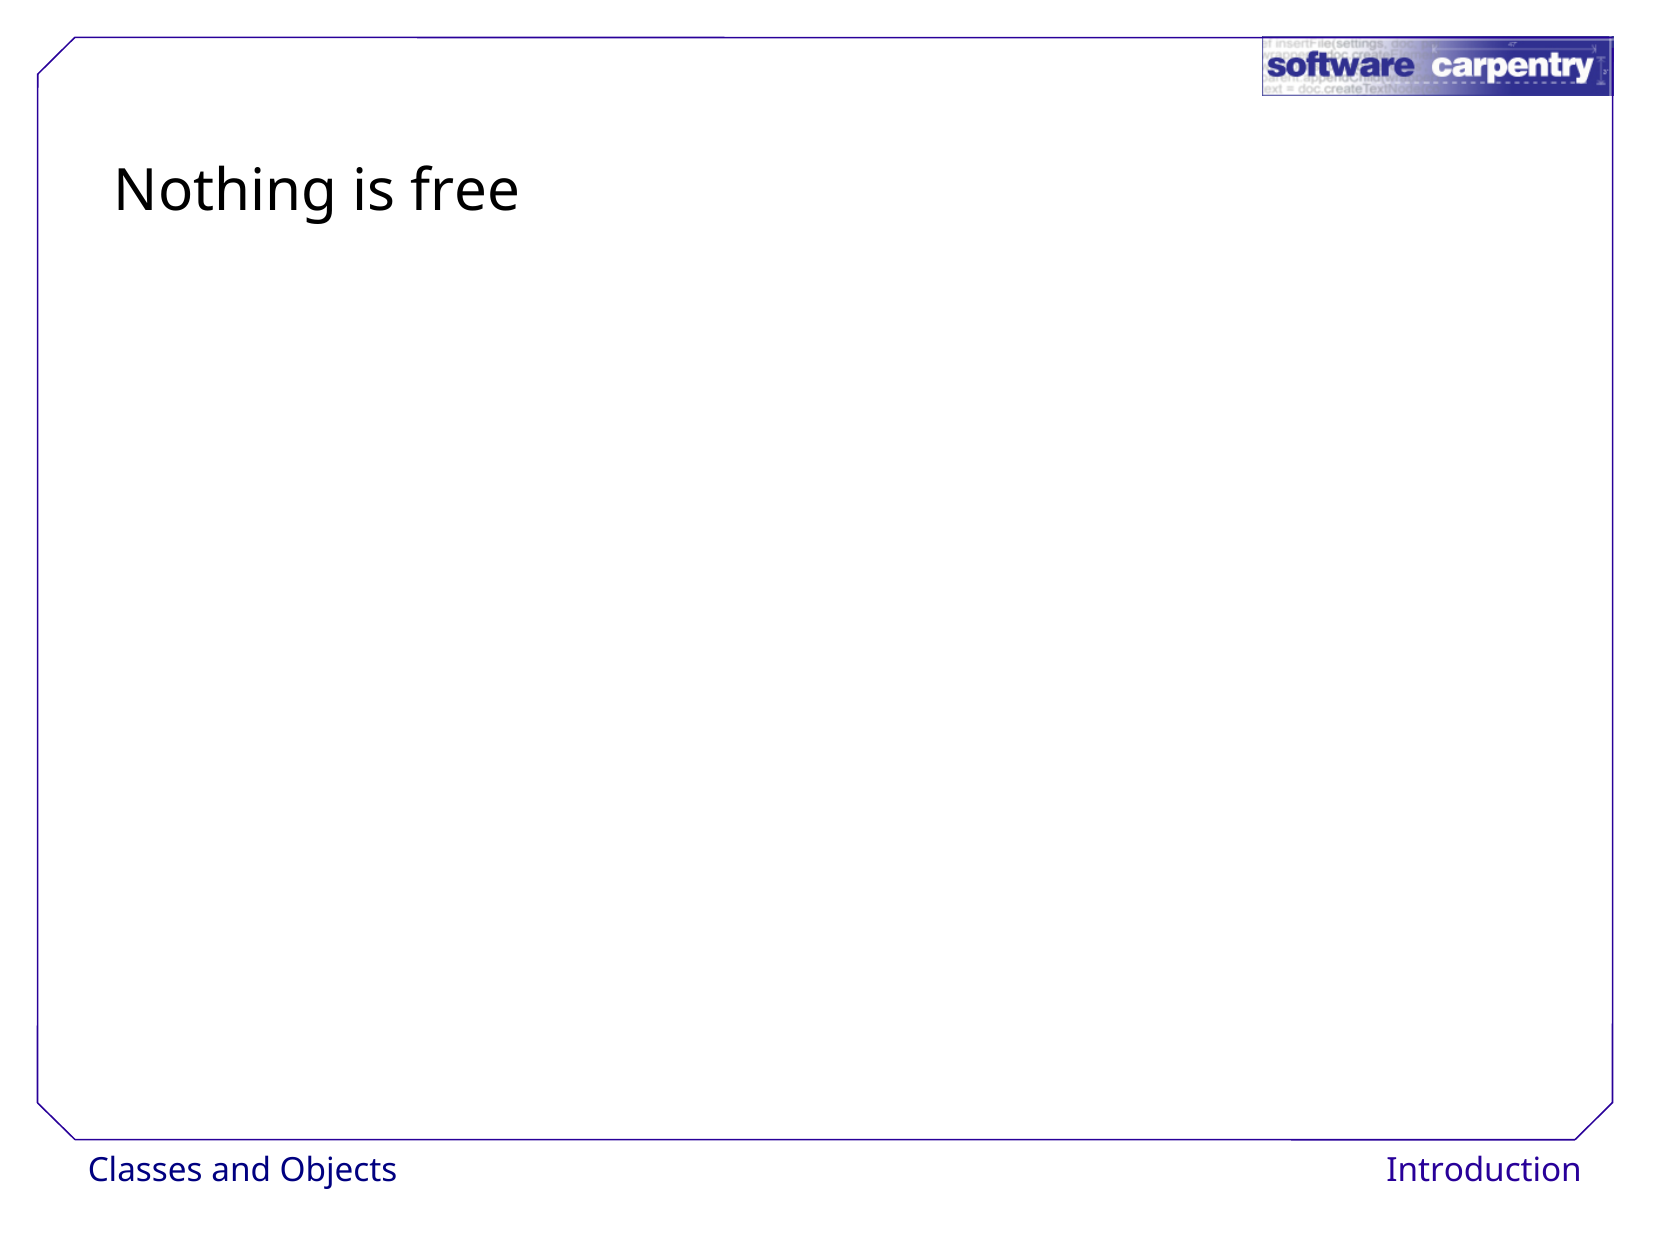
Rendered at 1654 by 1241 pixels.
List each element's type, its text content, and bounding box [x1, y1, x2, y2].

text_box Nothing is free [99, 109, 1517, 231]
picture [1262, 36, 1614, 96]
